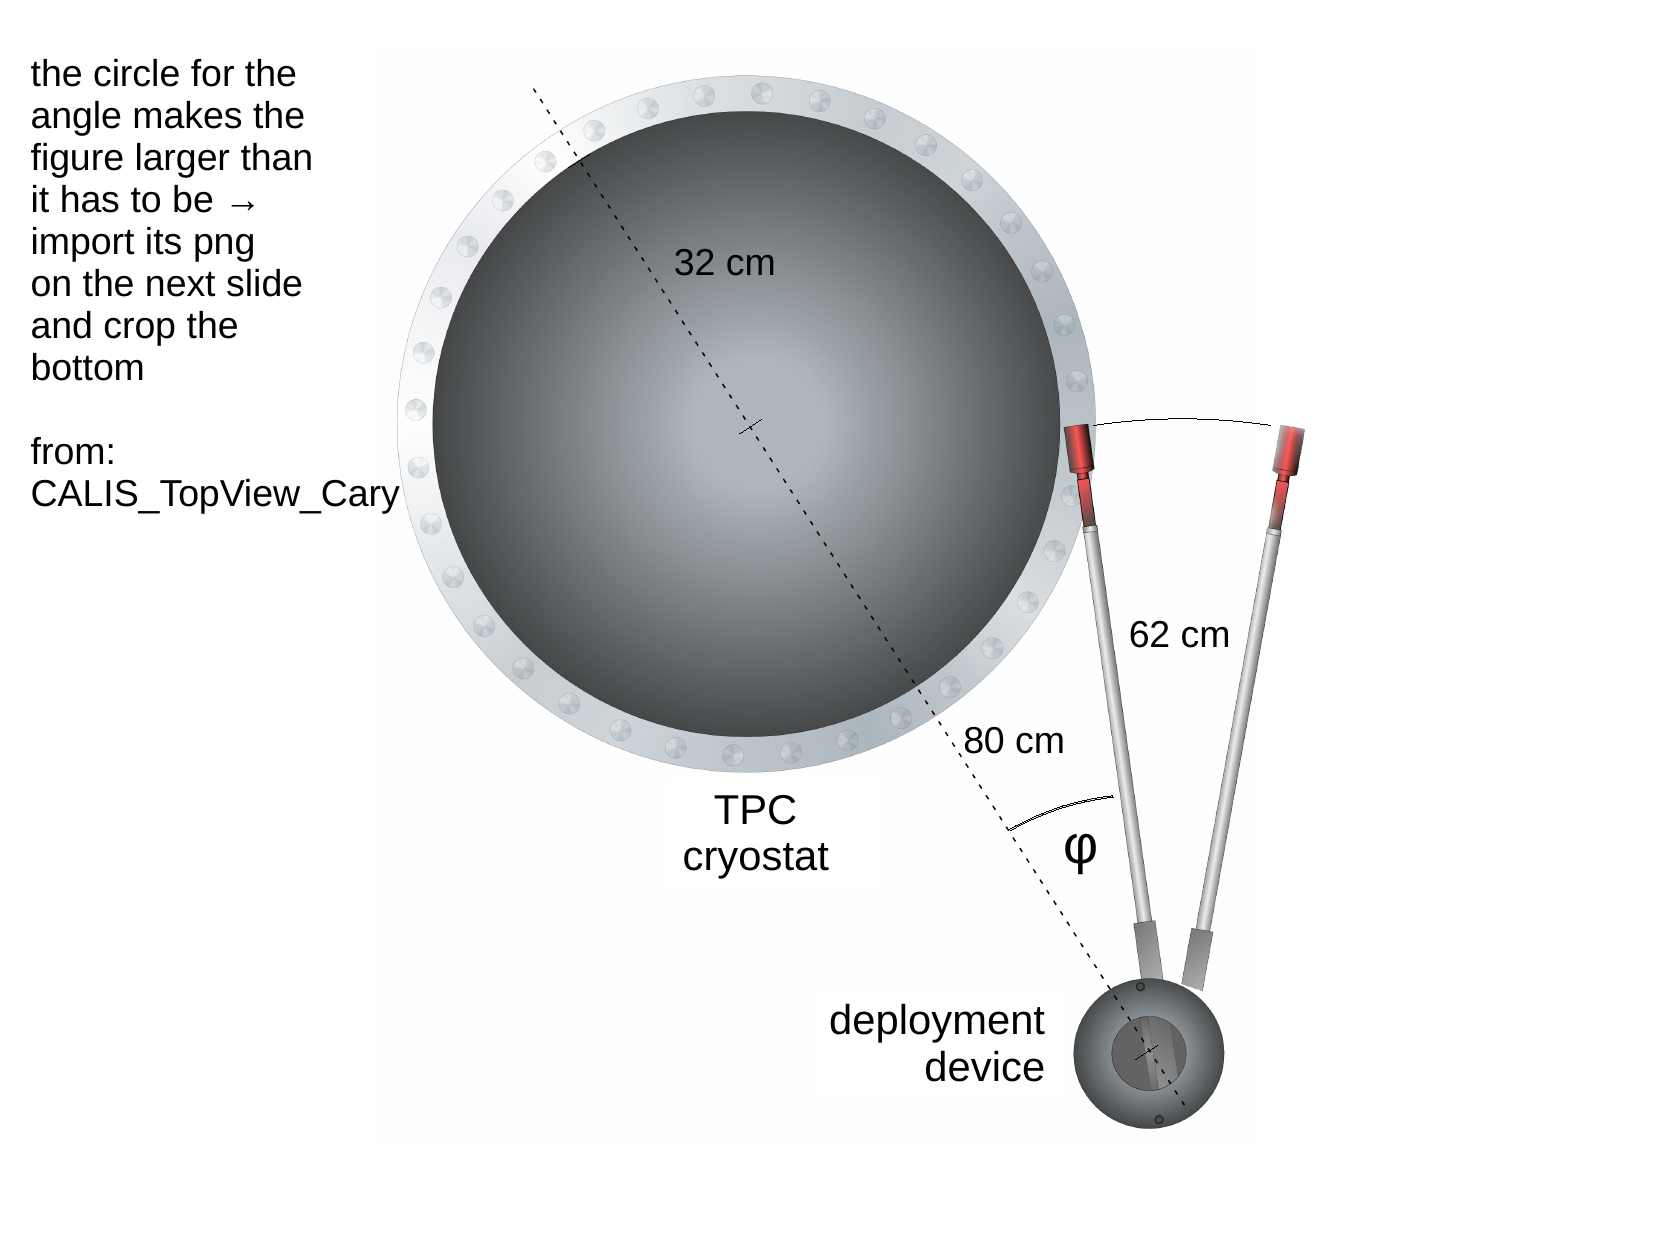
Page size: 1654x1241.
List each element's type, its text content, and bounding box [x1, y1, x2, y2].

text_box [1009, 795, 1114, 831]
picture [375, 49, 1318, 1142]
text_box φ [1048, 806, 1059, 810]
text_box 62 cm [1113, 606, 1246, 682]
text_box [1093, 418, 1271, 426]
text_box 80 cm [948, 712, 1081, 788]
text_box deployment device [814, 989, 1060, 1098]
text_box 32 cm [659, 234, 792, 310]
text_box the circle for the angle makes the figure larger than it has to be → import its png on the next slide and crop the bottom from: CALIS_TopView_Cary [15, 45, 414, 523]
text_box TPC cryostat [667, 779, 881, 888]
text_box φ [1048, 806, 1115, 883]
